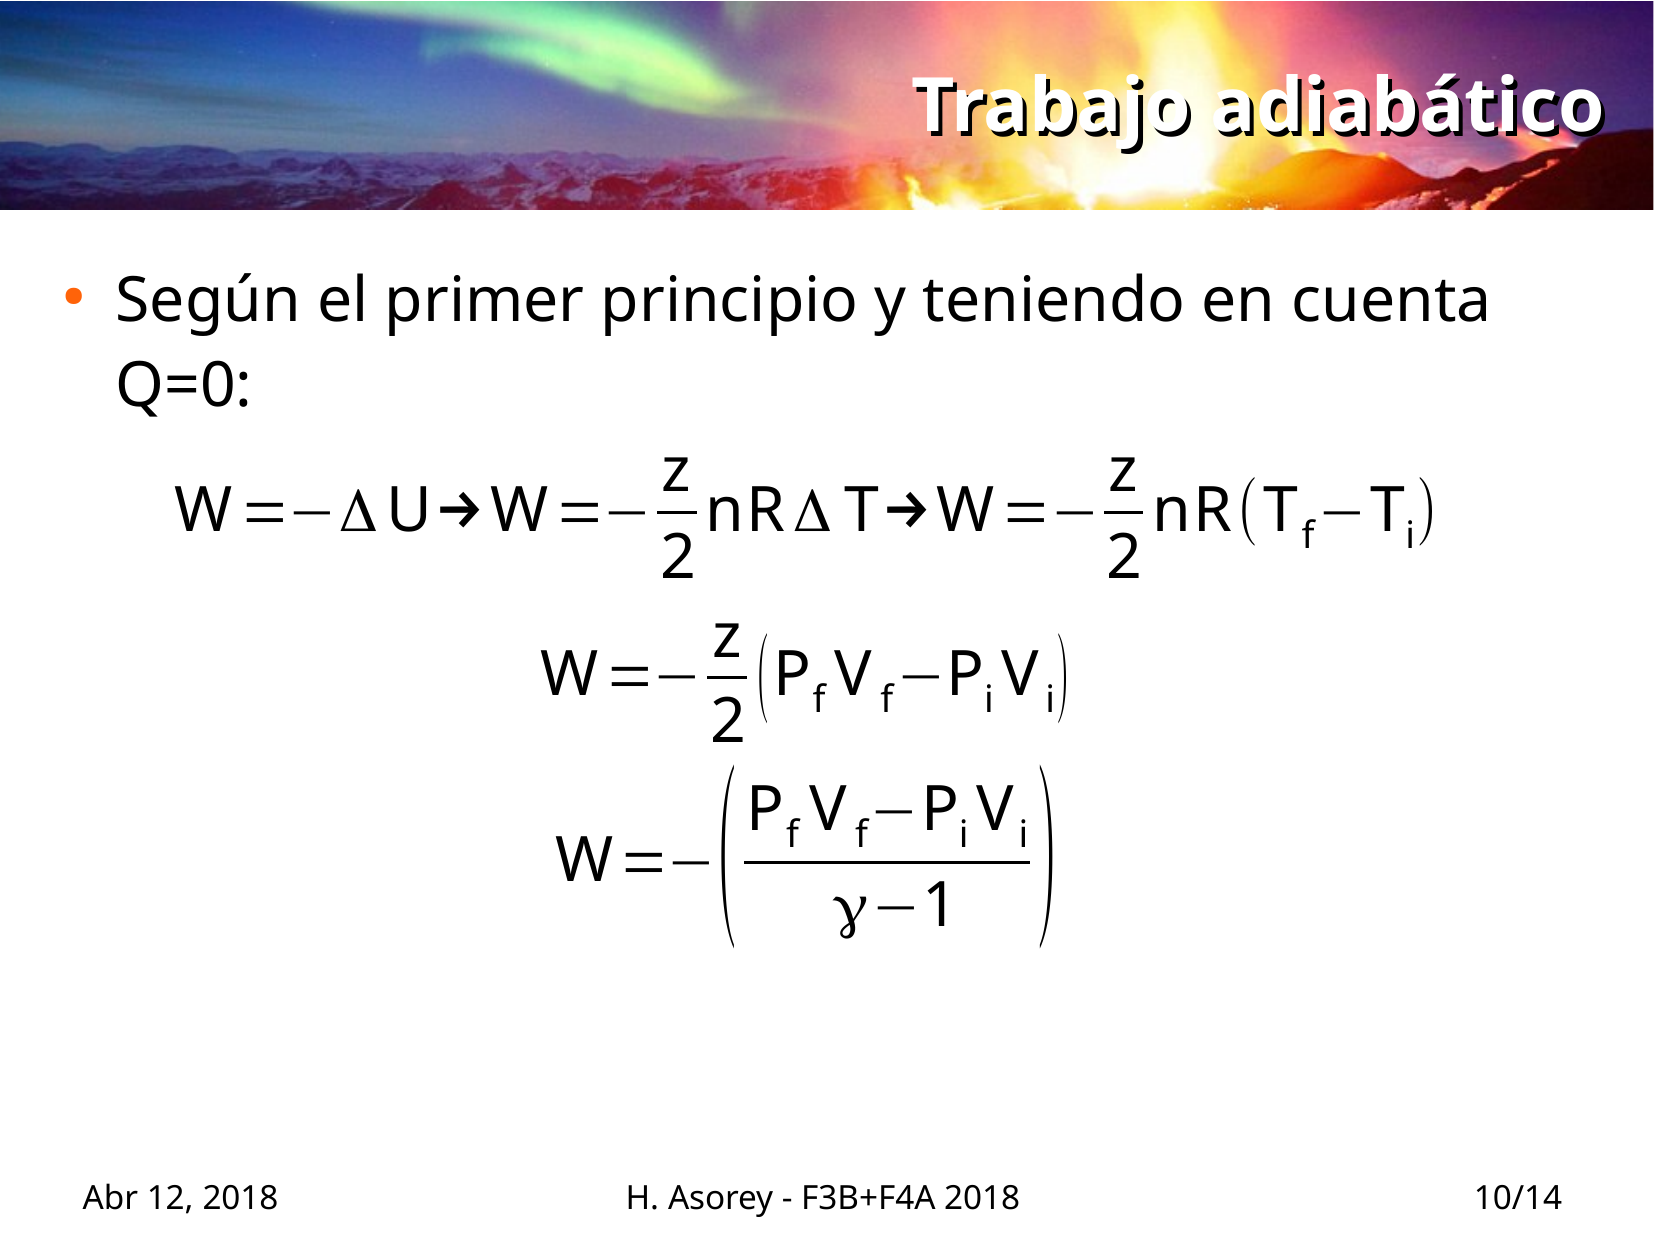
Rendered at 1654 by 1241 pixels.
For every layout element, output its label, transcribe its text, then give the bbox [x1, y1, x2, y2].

list Según el primer principio y teniendo en cuenta Q=0: [45, 255, 1606, 1156]
title Trabajo adiabático [45, 15, 1606, 191]
picture [0, 1, 1654, 210]
chart [166, 431, 1444, 953]
